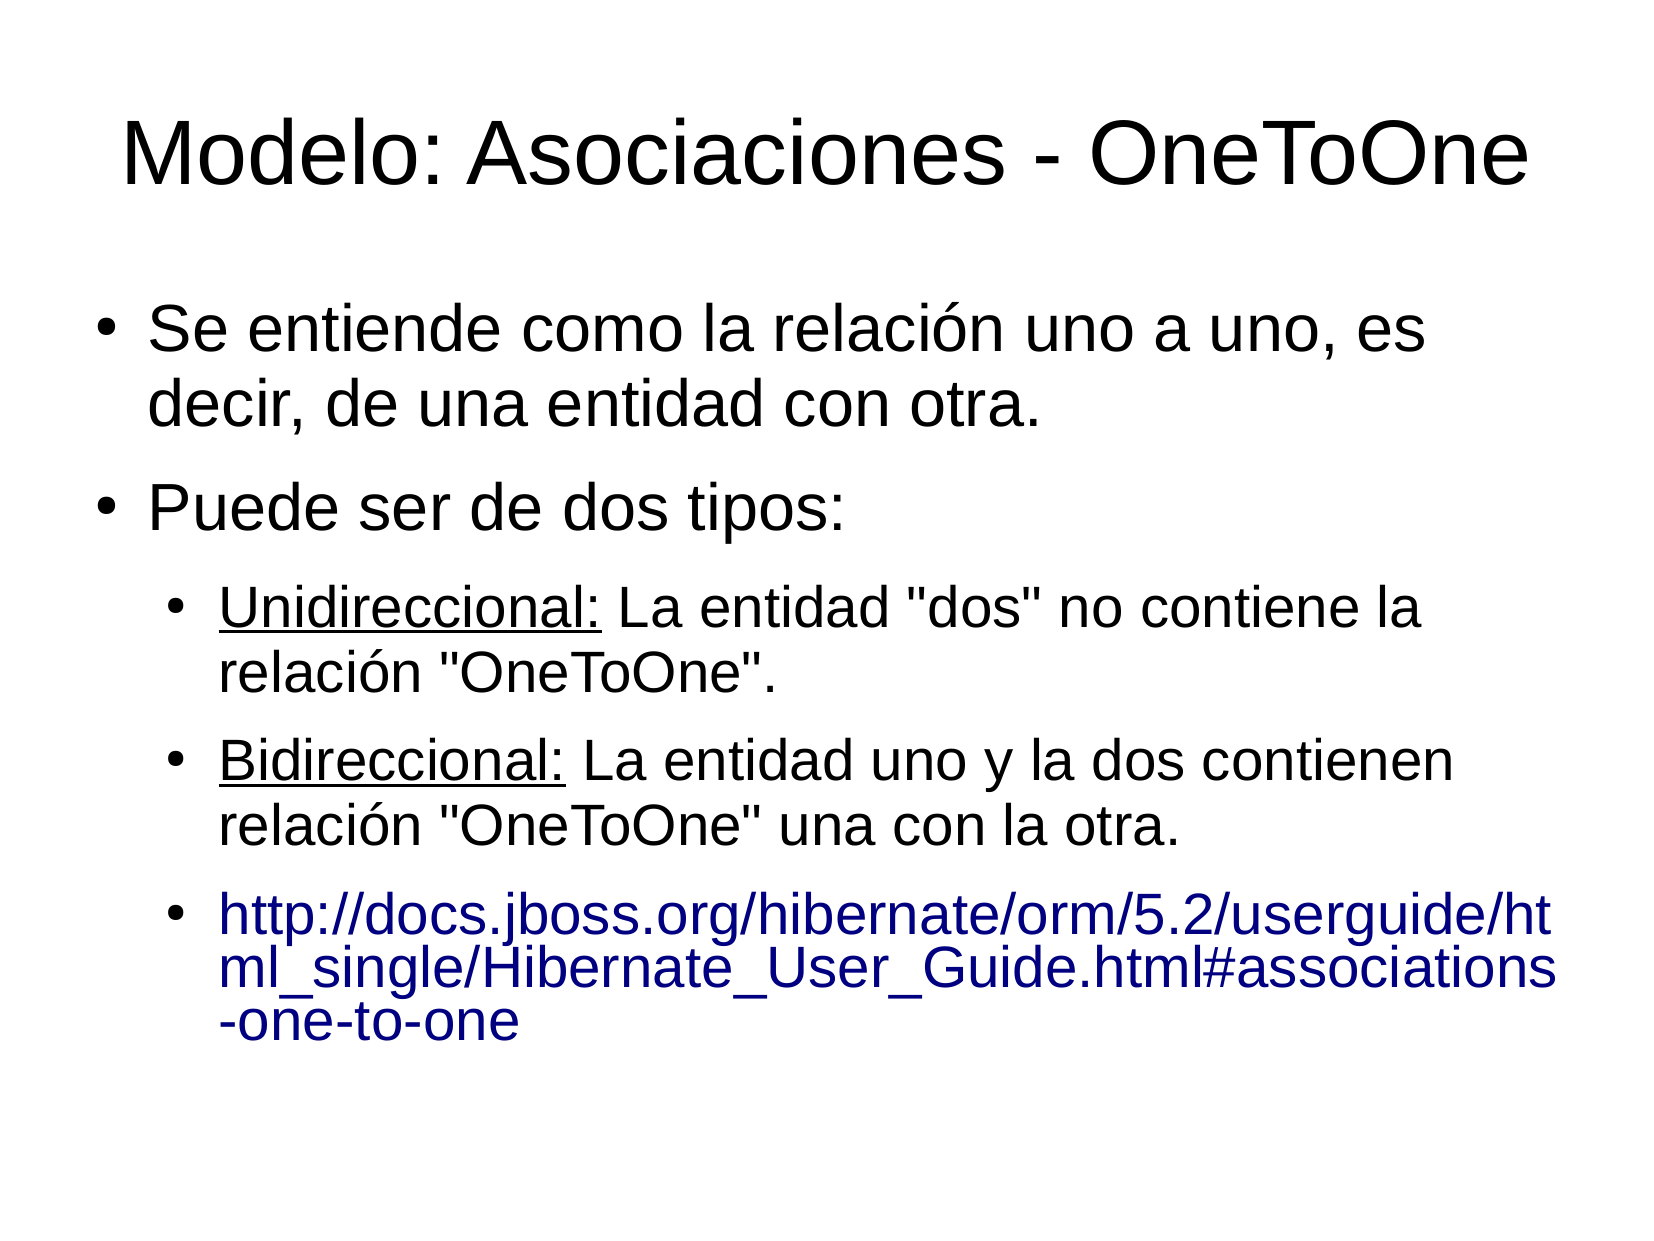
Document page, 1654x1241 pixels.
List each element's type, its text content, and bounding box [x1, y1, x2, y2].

title Modelo: Asociaciones - OneToOne [82, 49, 1571, 257]
list Se entiende como la relación uno a uno, es decir, de una entidad con otra. Puede ser de dos tipos: Unidireccional: La entidad "dos" no contiene la relación "OneToOne". Bidireccional: La entidad uno y la dos contienen relación "OneToOne" una con la otra. http://docs.jboss.org/hibernate/orm/5.2/userguide/html_single/Hibernate_User_Guide.html#associations-one-to-one [76, 291, 1565, 1221]
